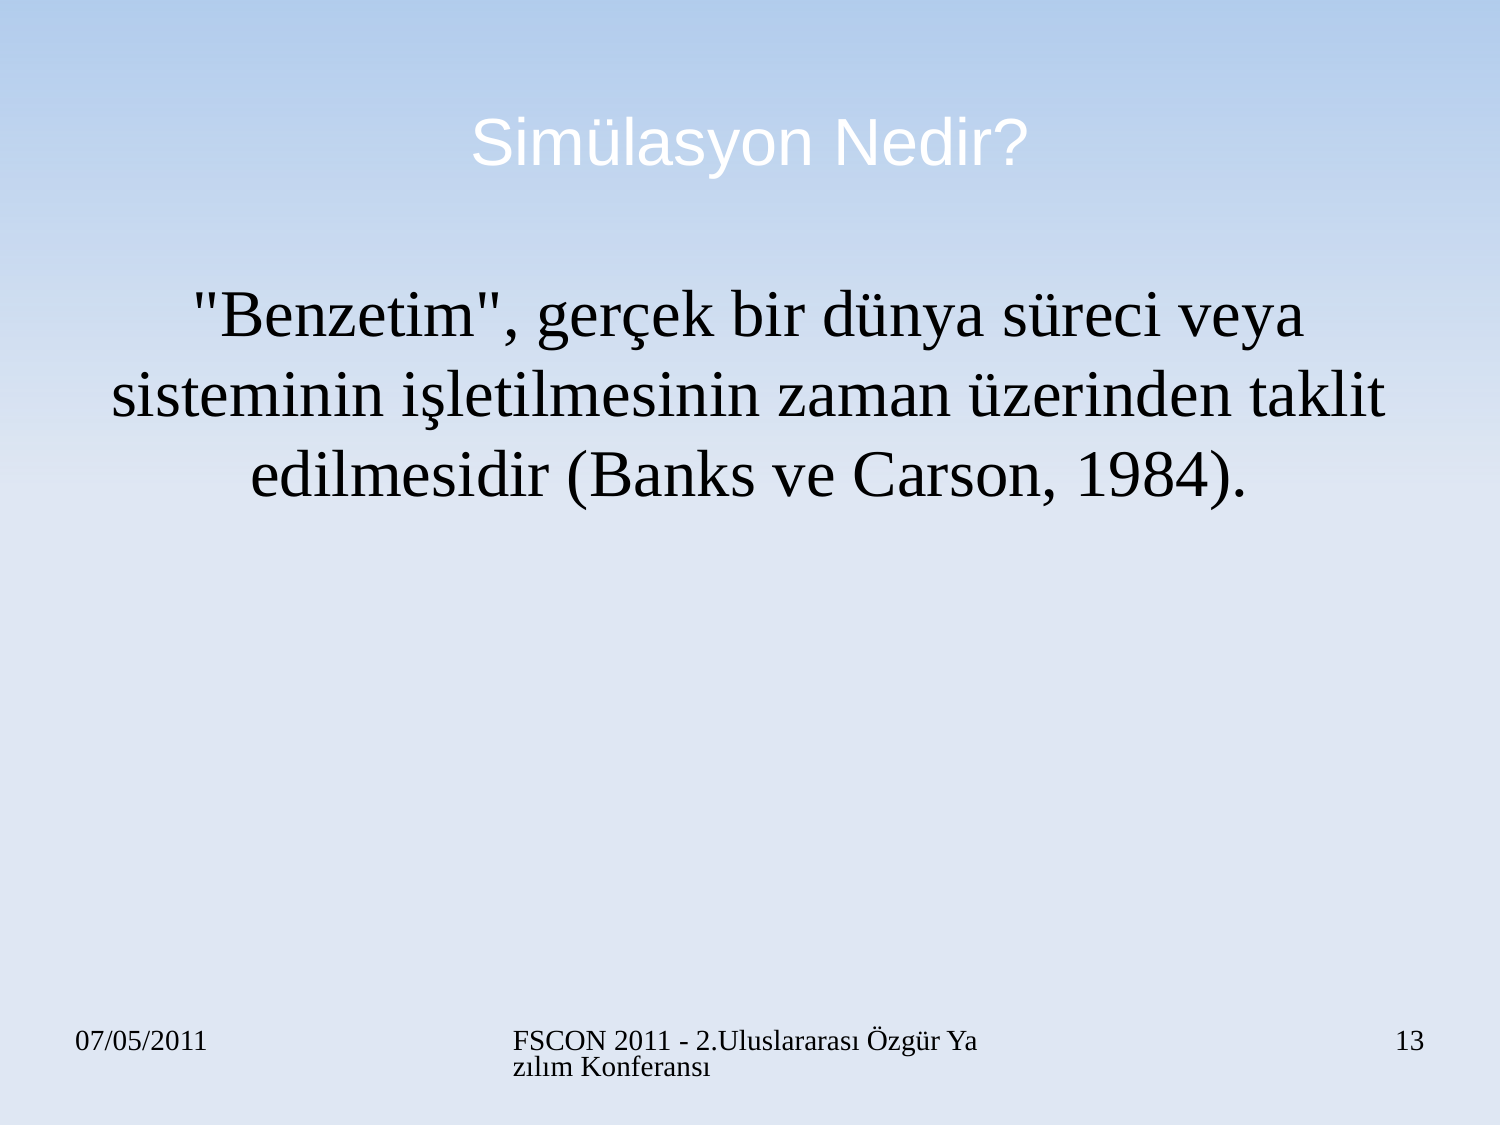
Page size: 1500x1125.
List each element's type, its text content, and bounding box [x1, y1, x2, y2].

text_box "Benzetim", gerçek bir dünya süreci veya sisteminin işletilmesinin zaman üzerinden taklit edilmesidir (Banks ve Carson, 1984). [75, 262, 1426, 1006]
text_box Simülasyon Nedir? [75, 45, 1426, 233]
picture [0, 0, 1500, 1125]
